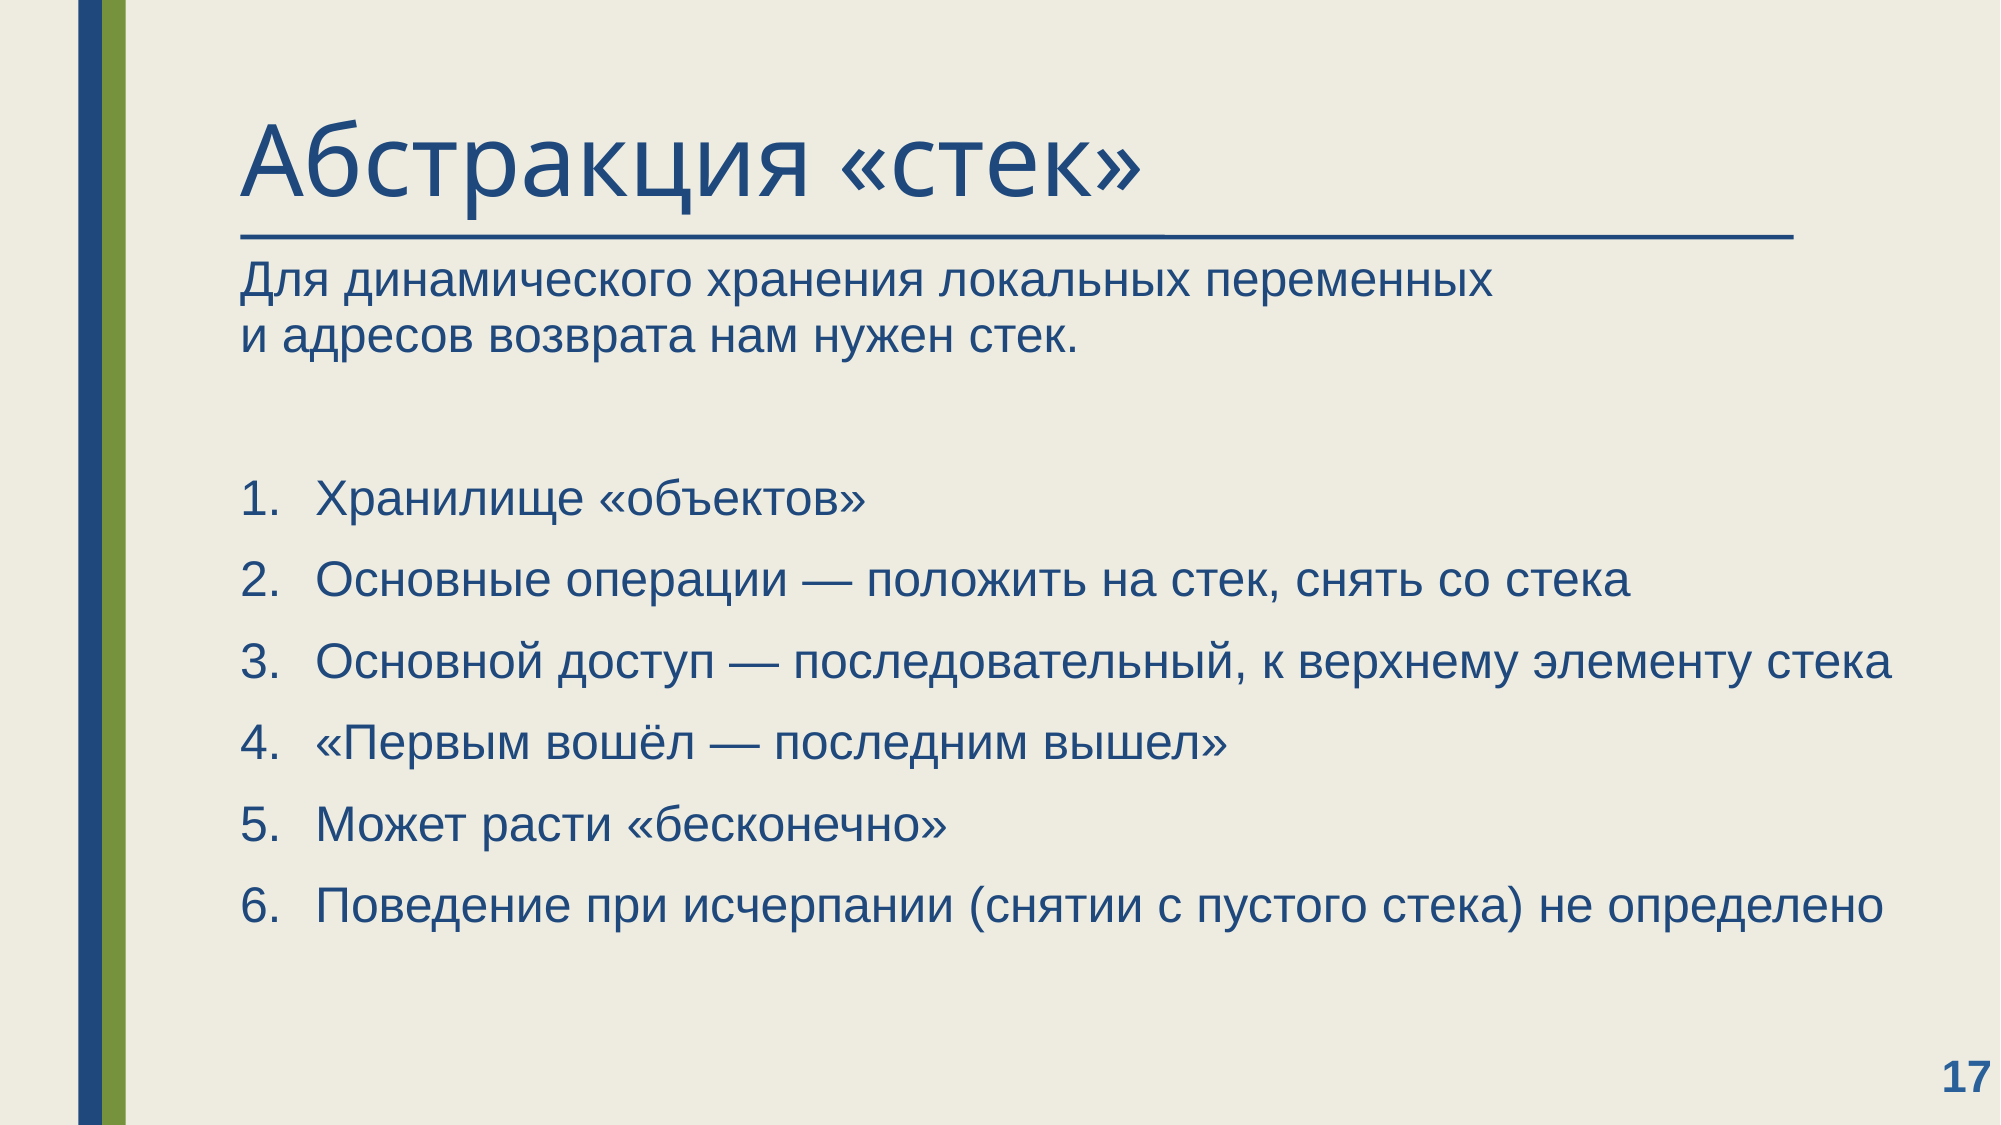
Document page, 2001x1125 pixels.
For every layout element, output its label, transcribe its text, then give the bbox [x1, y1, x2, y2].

text_box <номер> [1766, 1043, 1998, 1125]
list Для динамического хранения локальных переменных и адресов возврата нам нужен стек. Хранилище «объектов» Основные операции — положить на стек, снять со стека Основной доступ — последовательный, к верхнему элементу стека «Первым вошёл — последним вышел» Может расти «бесконечно» Поведение при исчерпании (снятии с пустого стека) не определено [225, 243, 1948, 963]
title Абстракция «стек» [225, 103, 1800, 222]
